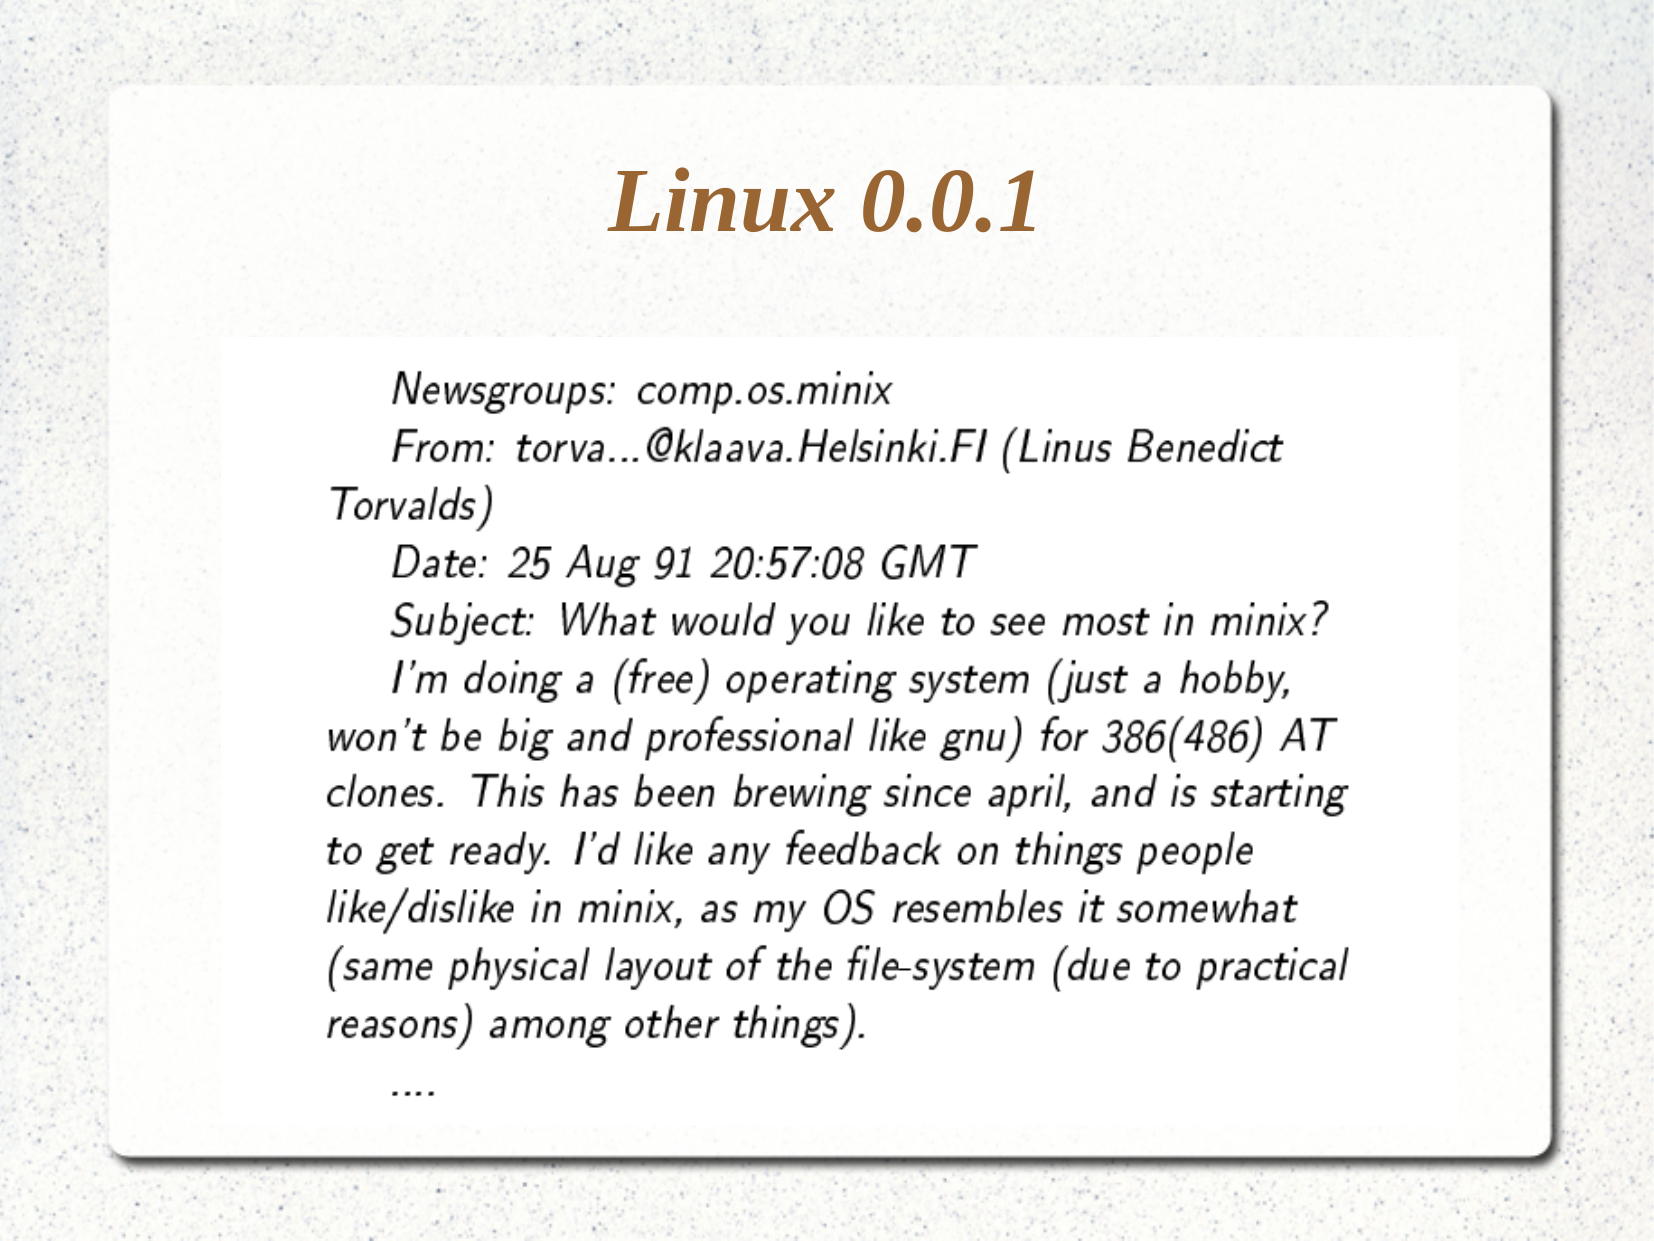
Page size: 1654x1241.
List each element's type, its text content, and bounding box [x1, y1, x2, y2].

picture [0, 0, 1654, 1241]
title Linux 0.0.1 [118, 104, 1536, 297]
